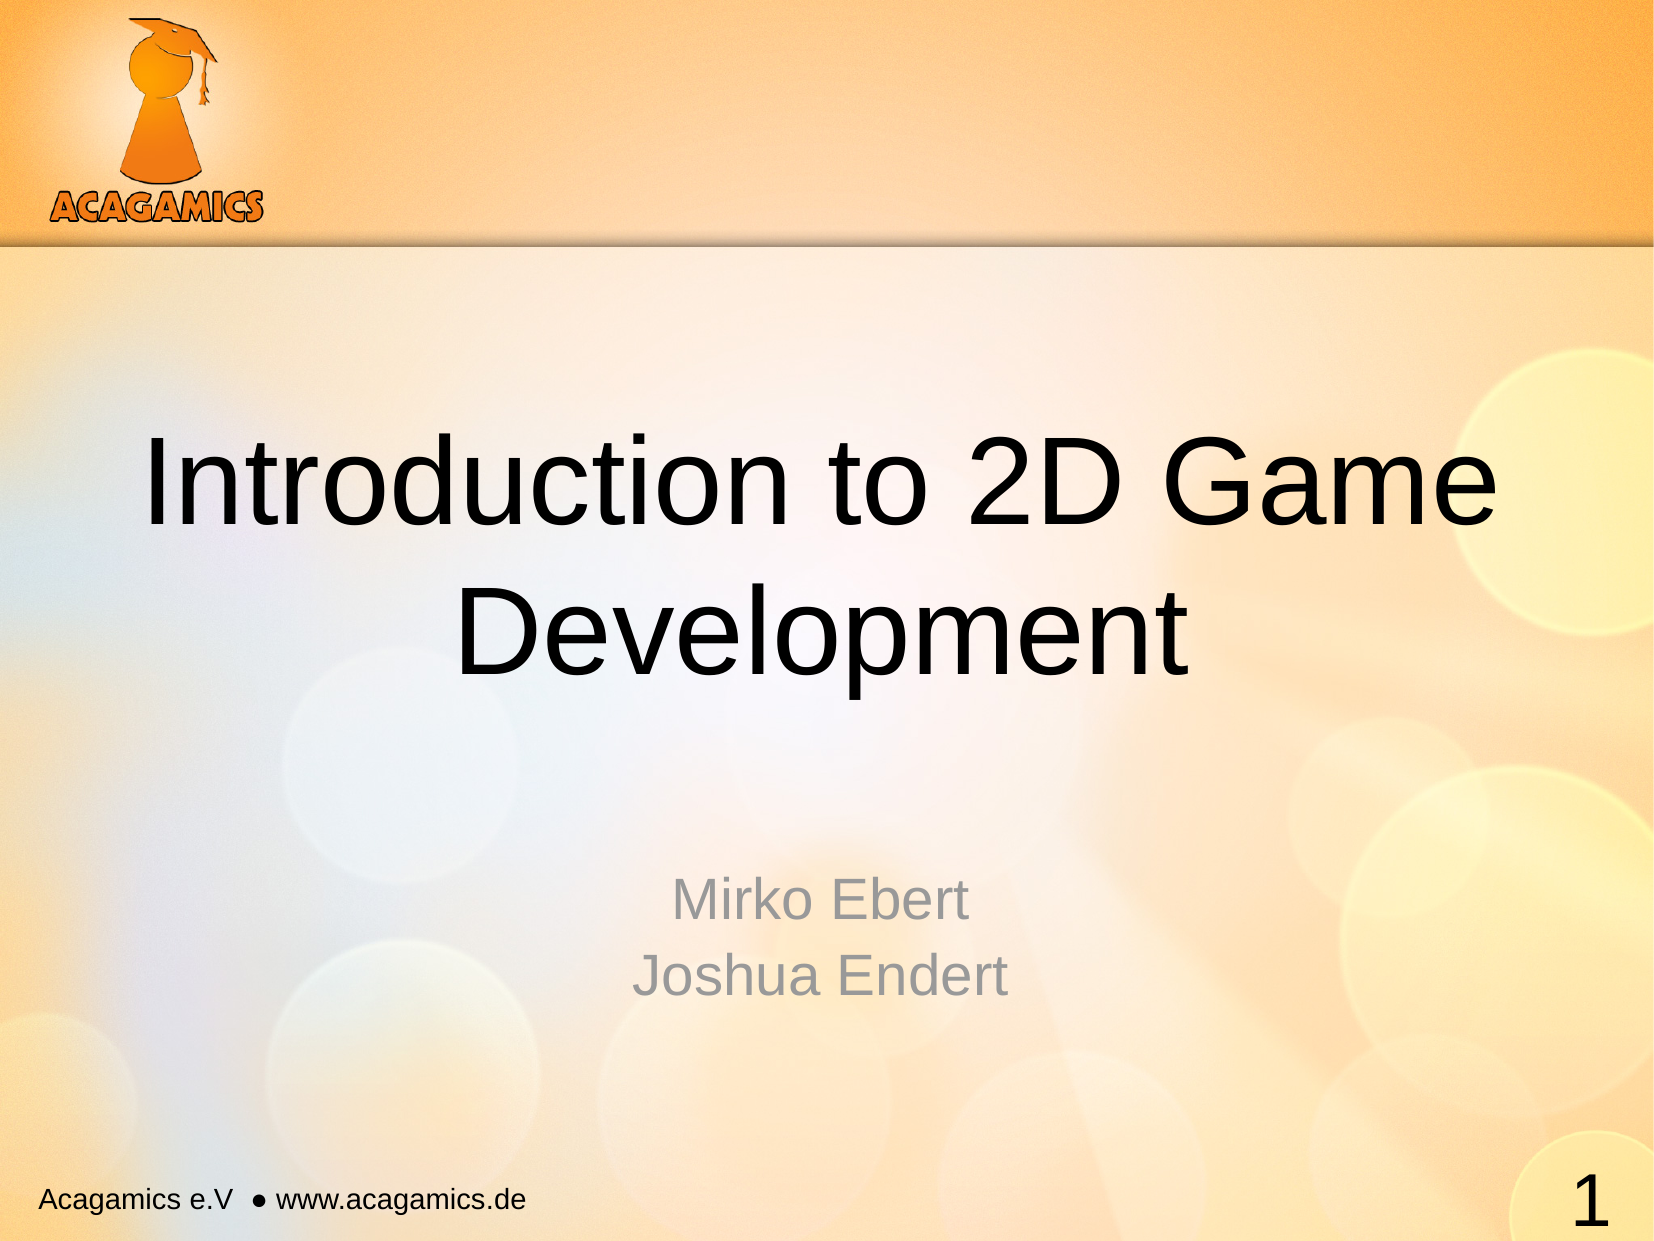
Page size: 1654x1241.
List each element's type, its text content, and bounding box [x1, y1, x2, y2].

list Introduction to 2D Game Development Mirko Ebert Joshua Endert [76, 399, 1565, 1037]
text_box [1517, 1151, 1654, 1241]
